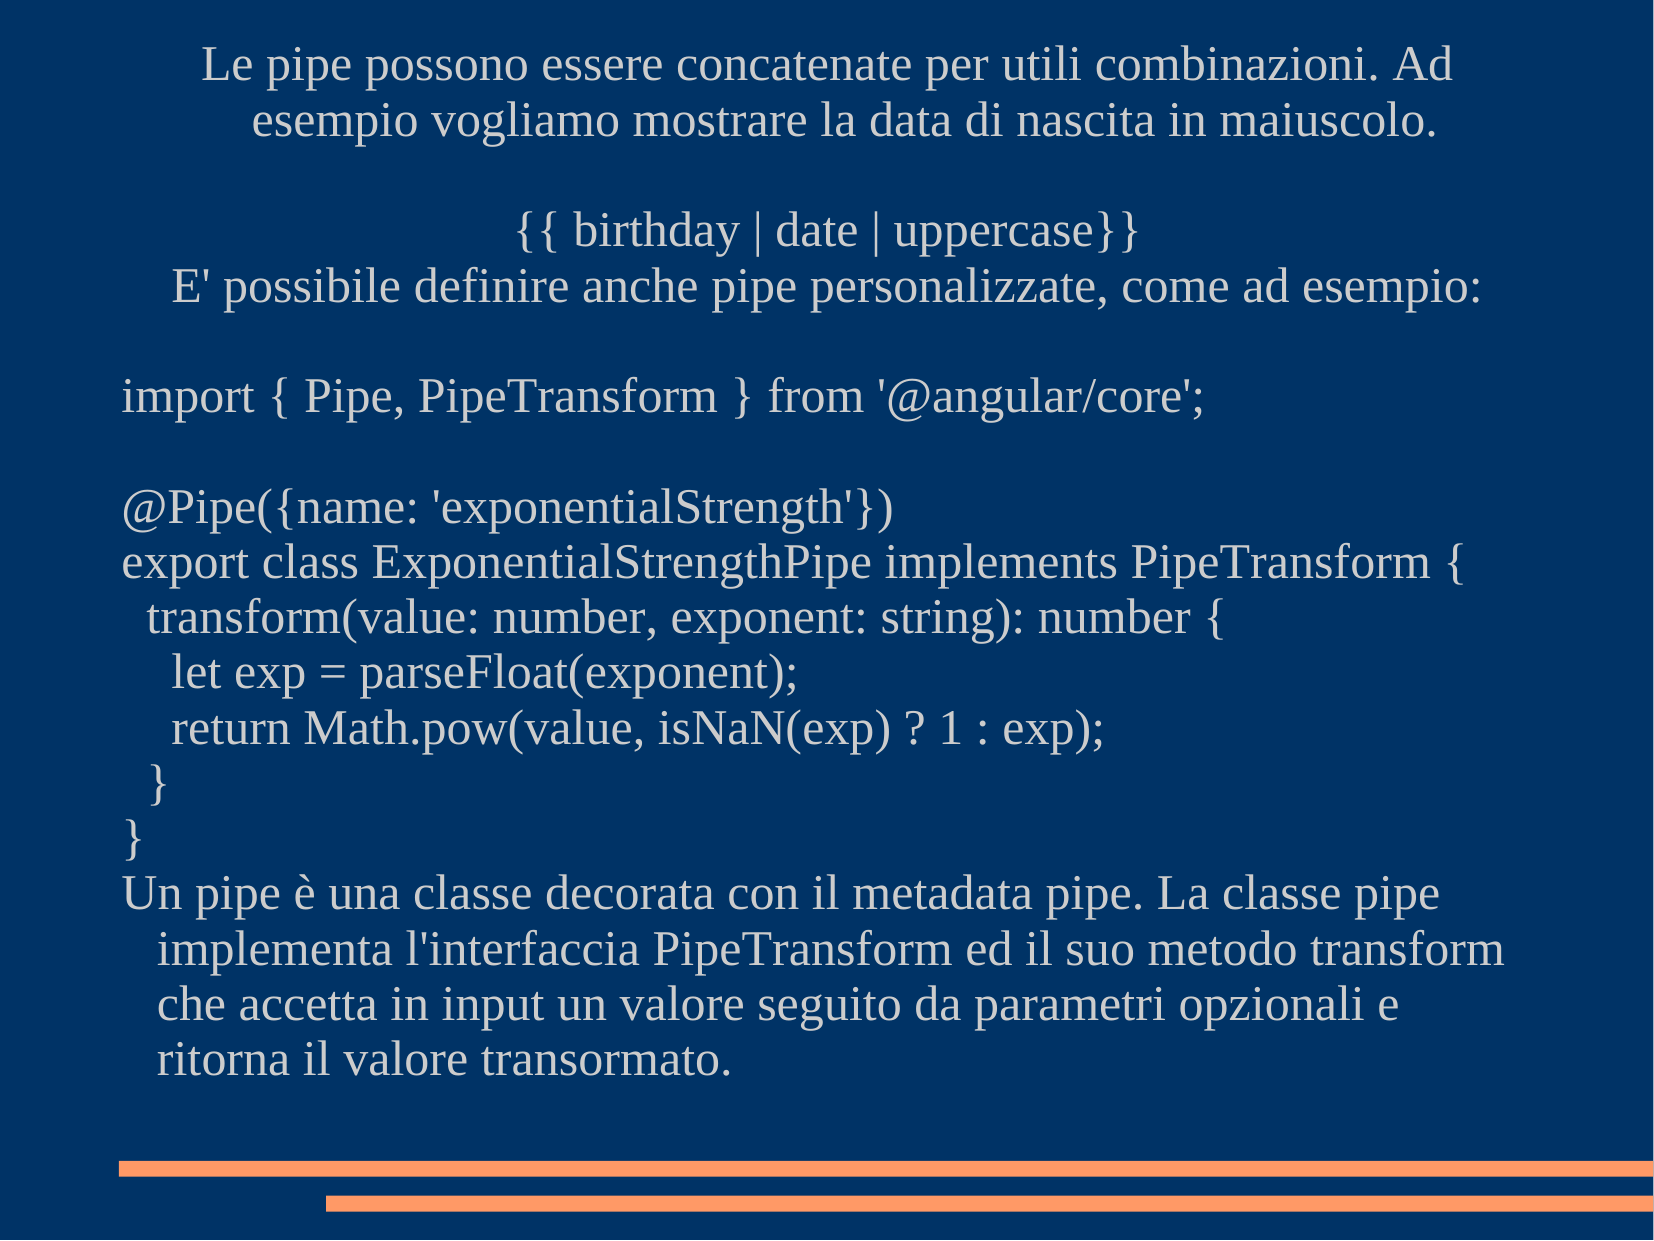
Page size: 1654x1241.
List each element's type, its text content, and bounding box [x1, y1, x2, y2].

subtitle Le pipe possono essere concatenate per utili combinazioni. Ad esempio vogliamo mostrare la data di nascita in maiuscolo. {{ birthday | date | uppercase}} E' possibile definire anche pipe personalizzate, come ad esempio: import { Pipe, PipeTransform } from '@angular/core'; @Pipe({name: 'exponentialStrength'}) export class ExponentialStrengthPipe implements PipeTransform { transform(value: number, exponent: string): number { let exp = parseFloat(exponent); return Math.pow(value, isNaN(exp) ? 1 : exp); } } Un pipe è una classe decorata con il metadata pipe. La classe pipe implementa l'interfaccia PipeTransform ed il suo metodo transform che accetta in input un valore seguito da parametri opzionali e ritorna il valore transormato. [121, 26, 1534, 1152]
